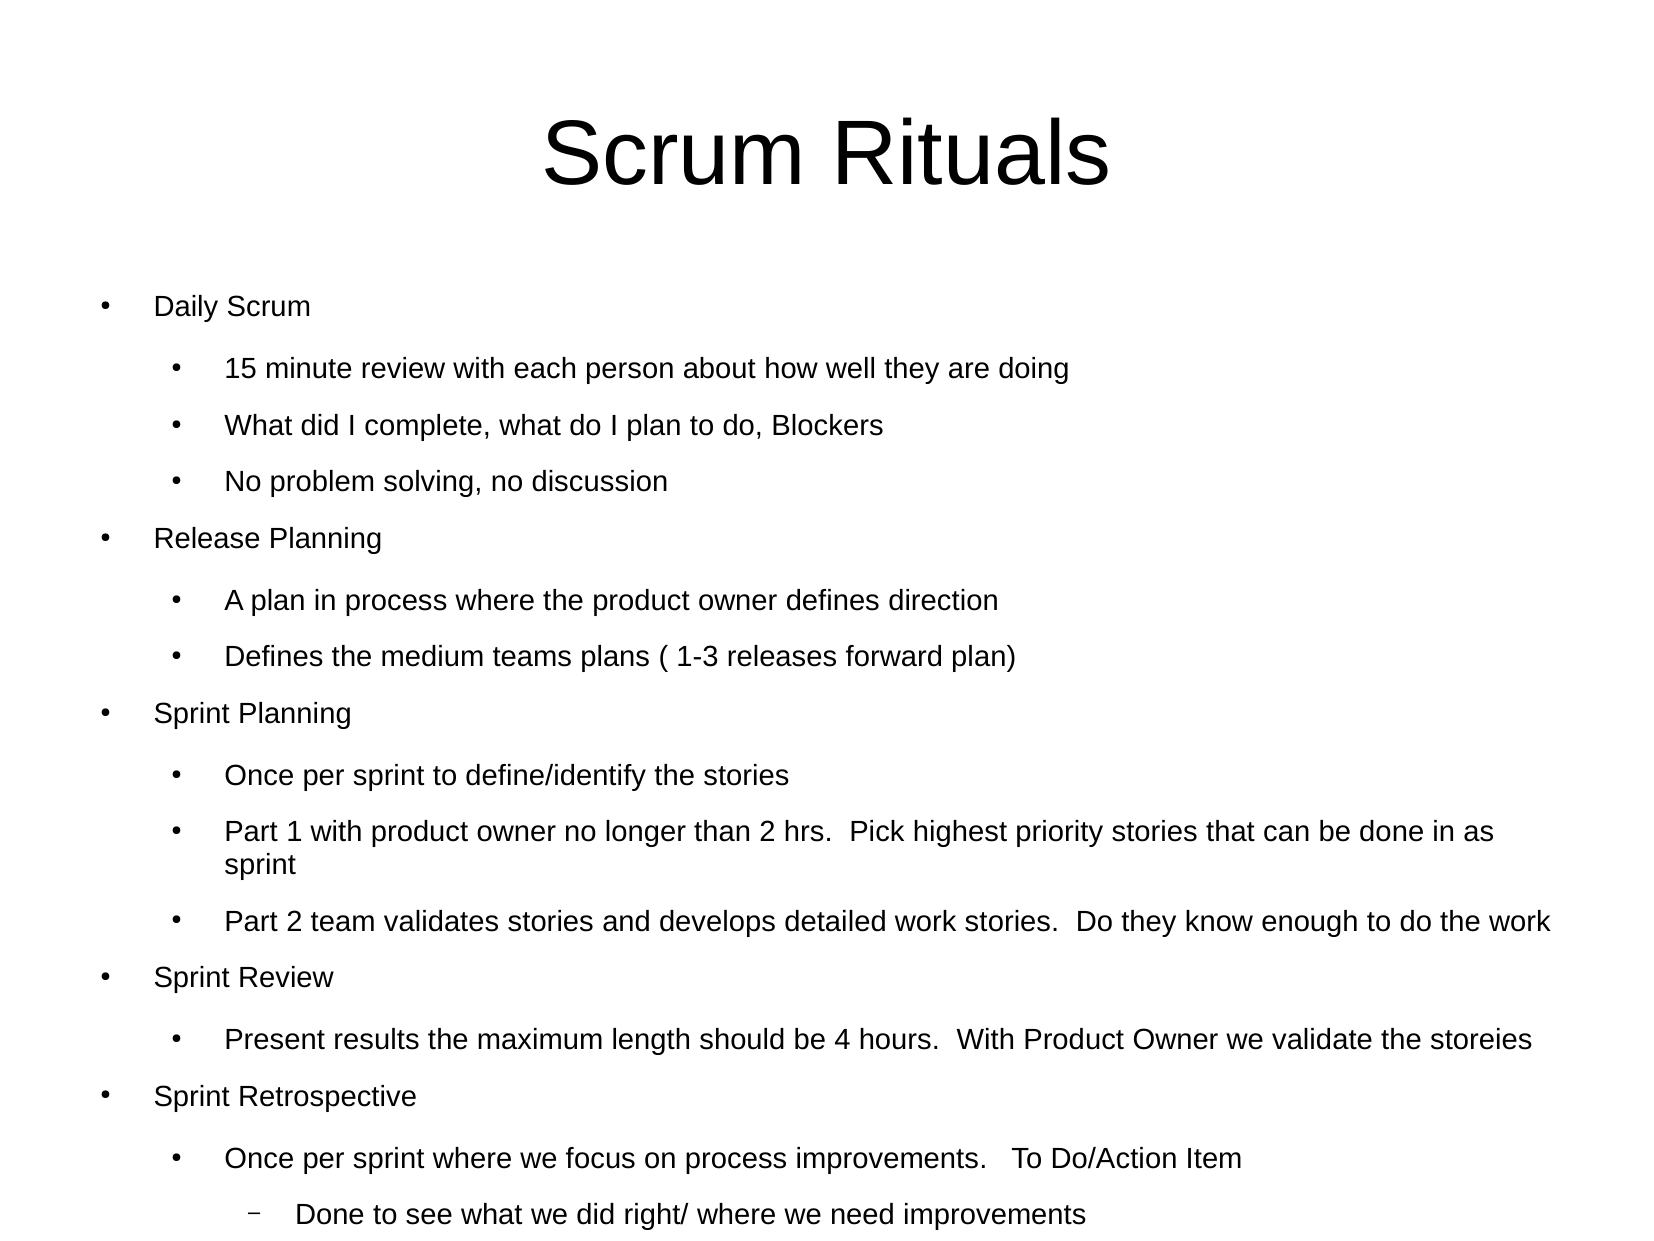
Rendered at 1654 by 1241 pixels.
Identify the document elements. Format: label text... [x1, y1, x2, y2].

list Daily Scrum 15 minute review with each person about how well they are doing What did I complete, what do I plan to do, Blockers No problem solving, no discussion Release Planning A plan in process where the product owner defines direction Defines the medium teams plans ( 1-3 releases forward plan) Sprint Planning Once per sprint to define/identify the stories Part 1 with product owner no longer than 2 hrs. Pick highest priority stories that can be done in as sprint Part 2 team validates stories and develops detailed work stories. Do they know enough to do the work Sprint Review Present results the maximum length should be 4 hours. With Product Owner we validate the storeies Sprint Retrospective Once per sprint where we focus on process improvements. To Do/Action Item Done to see what we did right/ where we need improvements [82, 290, 1571, 1199]
title Scrum Rituals [82, 49, 1571, 257]
